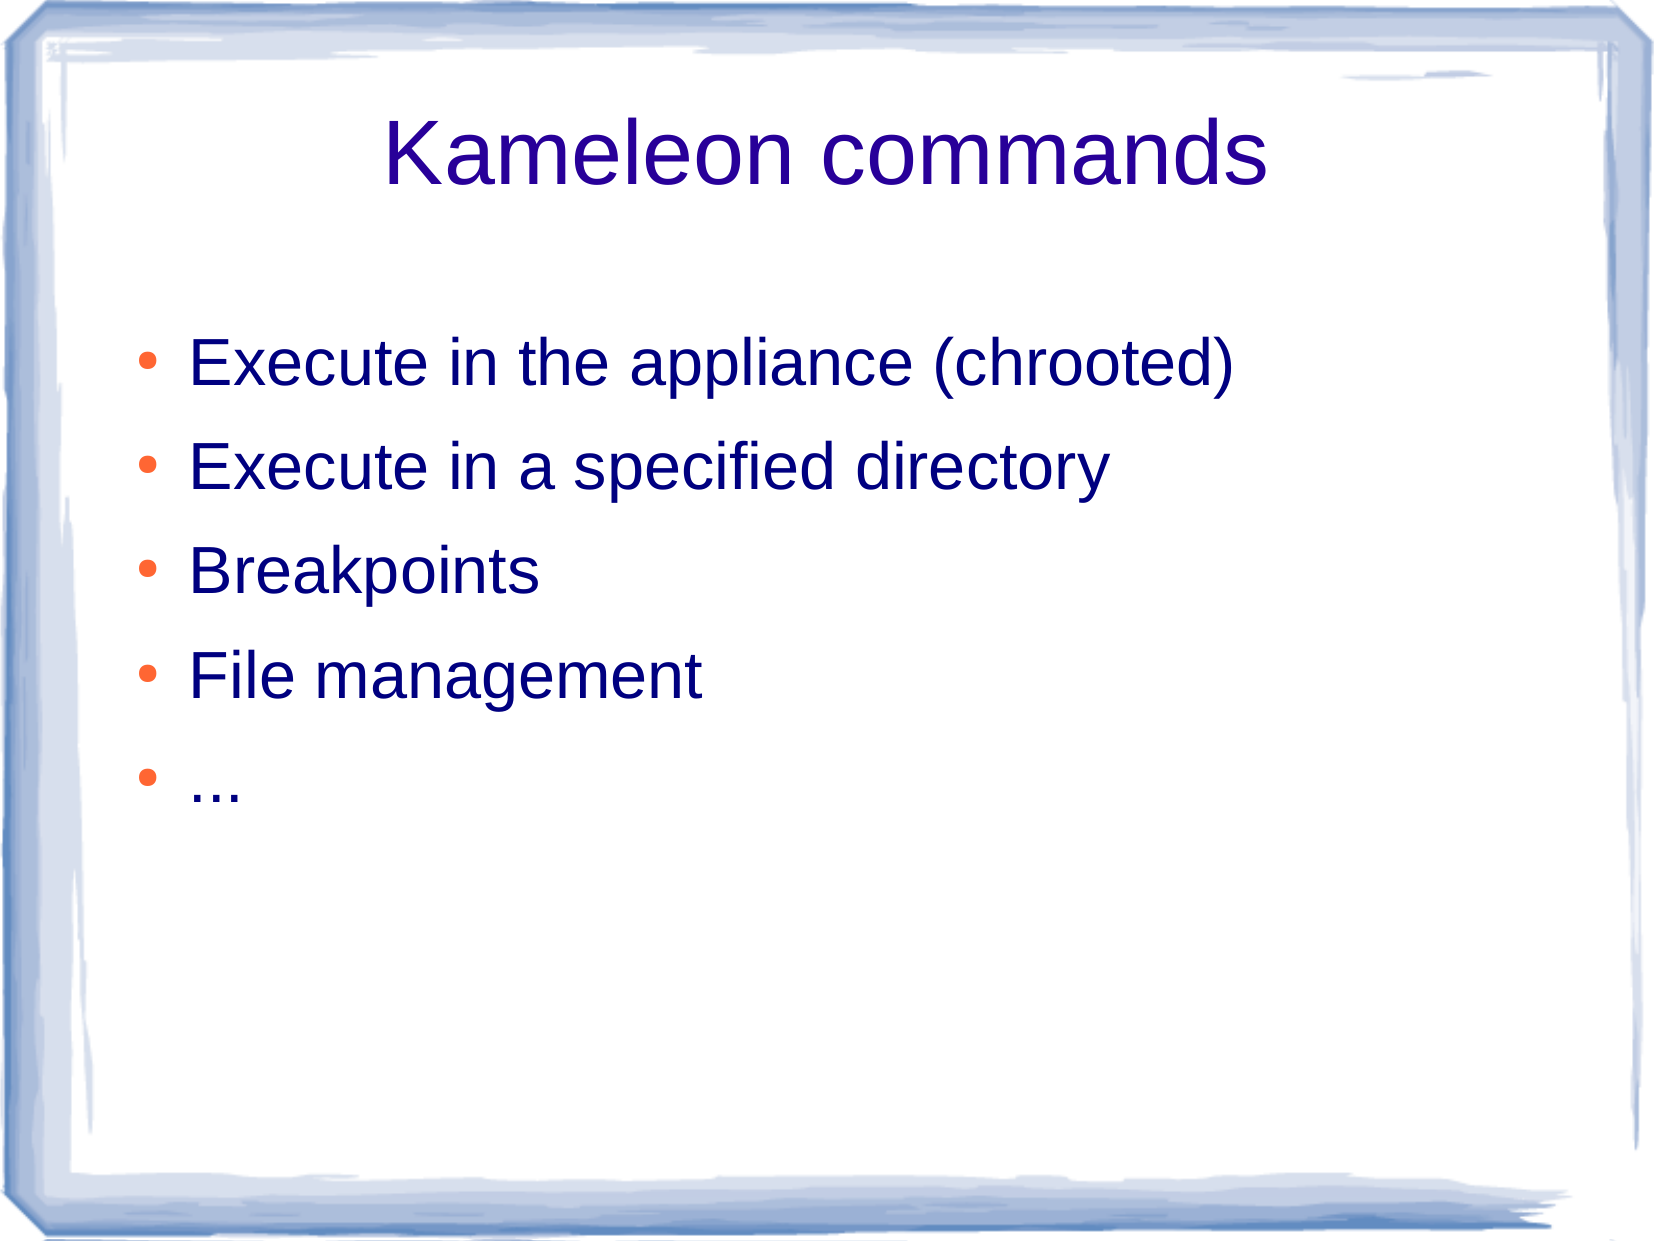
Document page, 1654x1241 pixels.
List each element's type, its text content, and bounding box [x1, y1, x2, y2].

picture [0, 0, 1654, 1241]
list Execute in the appliance (chrooted) Execute in a specified directory Breakpoints File management ... [118, 324, 1571, 1129]
title Kameleon commands [82, 49, 1571, 257]
